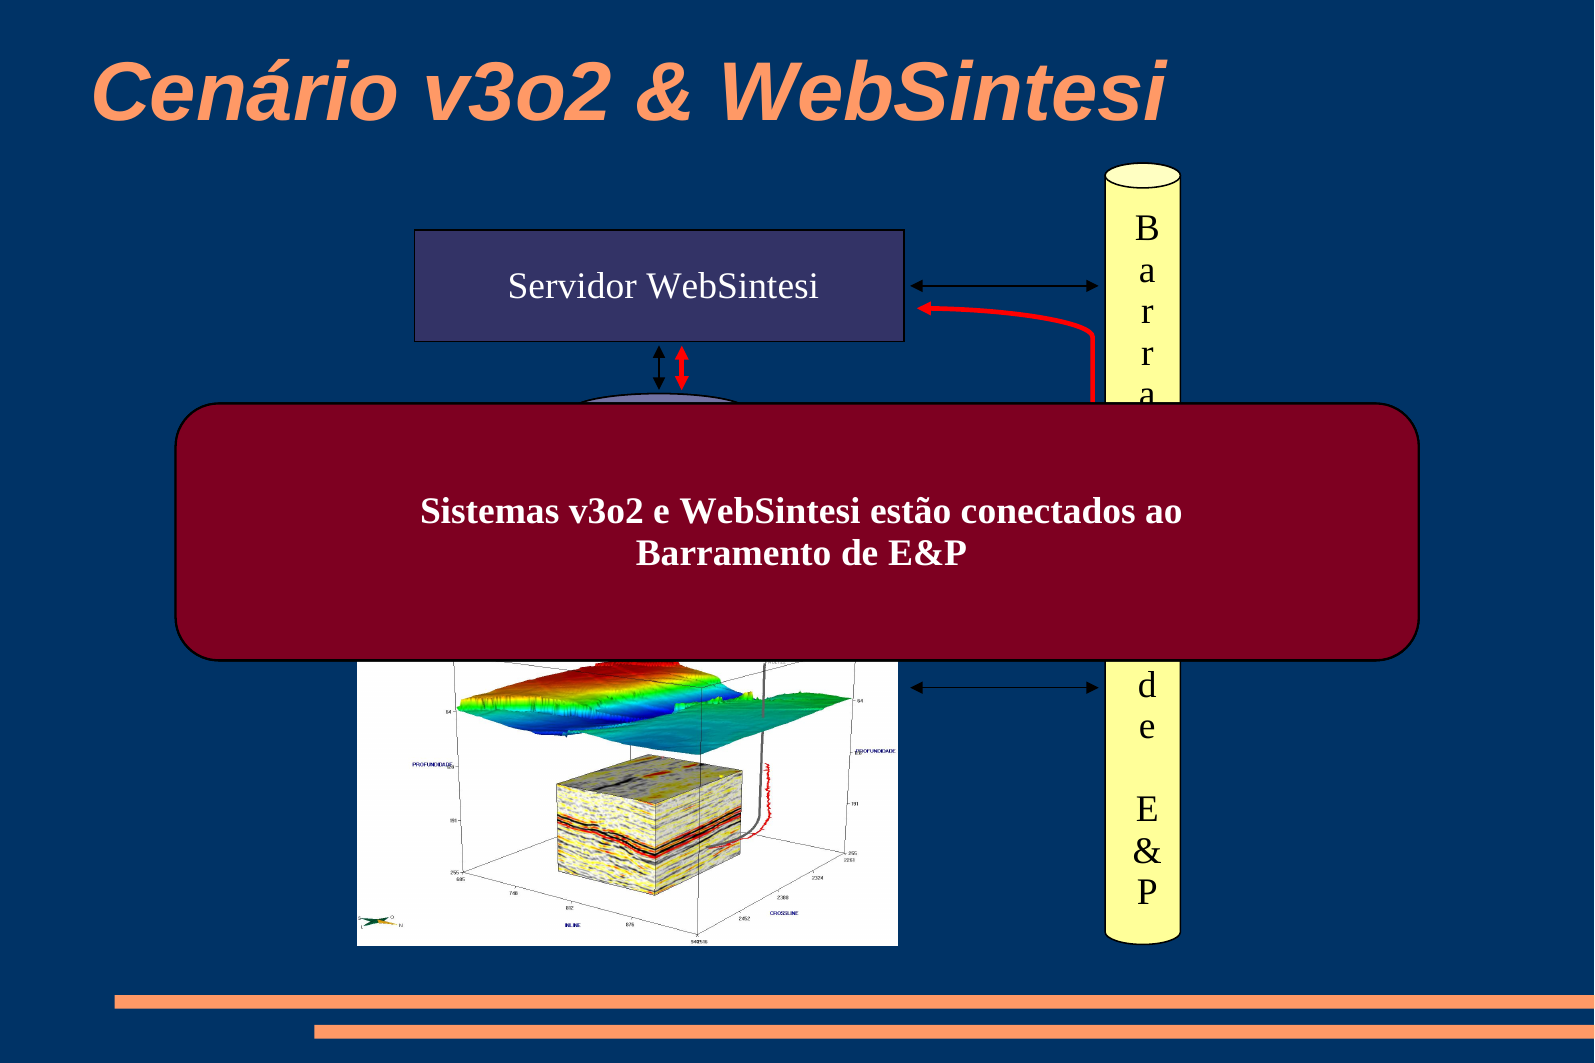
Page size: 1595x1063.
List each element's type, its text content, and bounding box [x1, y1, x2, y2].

picture [357, 661, 898, 946]
text_box B a r r a m e n t o d e E & P [1105, 177, 1181, 403]
title Cenário v3o2 & WebSintesi [75, 37, 1356, 146]
text_box Sistemas v3o2 e WebSintesi estão conectados ao Barramento de E&P [175, 403, 1419, 661]
text_box B a r r a m e n t o d e E & P [1105, 661, 1181, 945]
text_box Servidor WebSintesi [414, 229, 905, 342]
